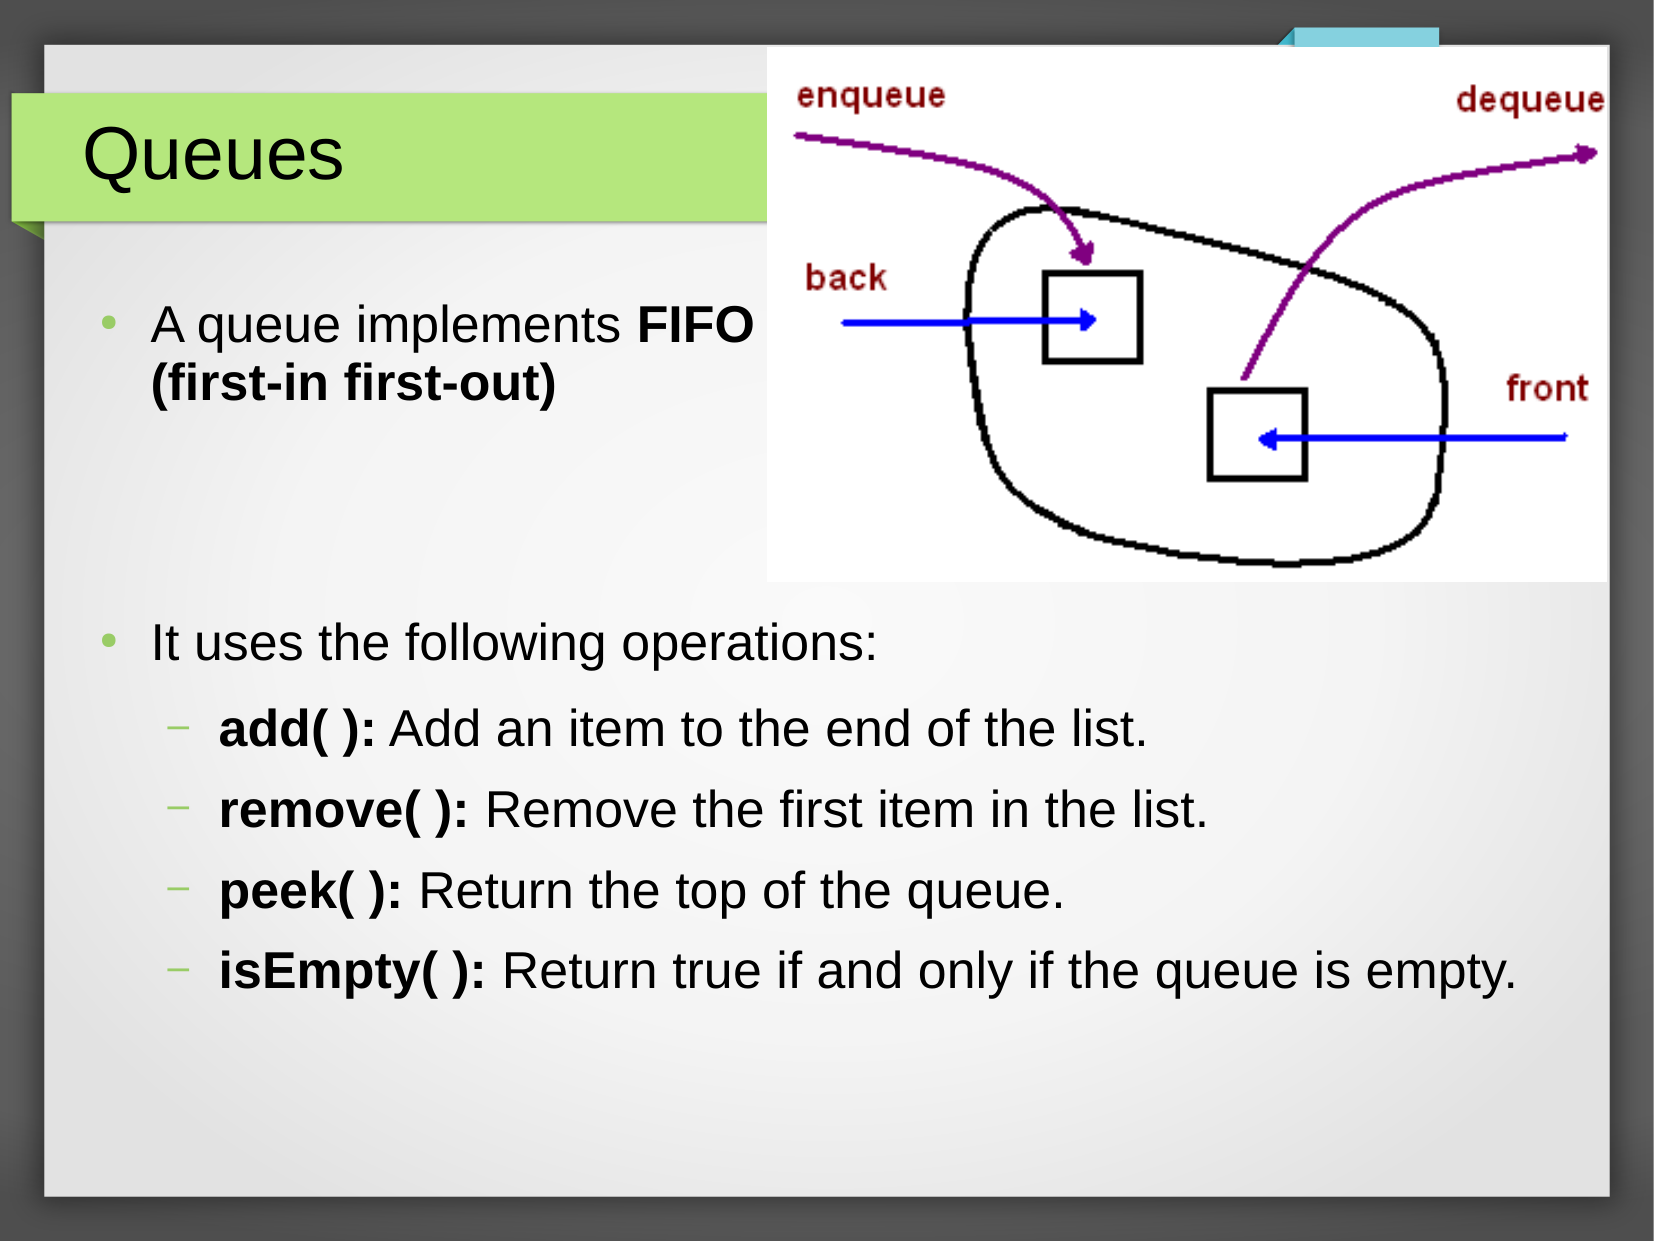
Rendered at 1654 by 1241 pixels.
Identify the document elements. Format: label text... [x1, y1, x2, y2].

title Queues [82, 94, 767, 213]
list A queue implements FIFO (first-in first-out) It uses the following operations: add( ): Add an item to the end of the list. remove( ): Remove the first item in the list. peek( ): Return the top of the queue. isEmpty( ): Return true if and only if the queue is empty. [82, 295, 1571, 1015]
picture [0, 0, 1654, 1241]
